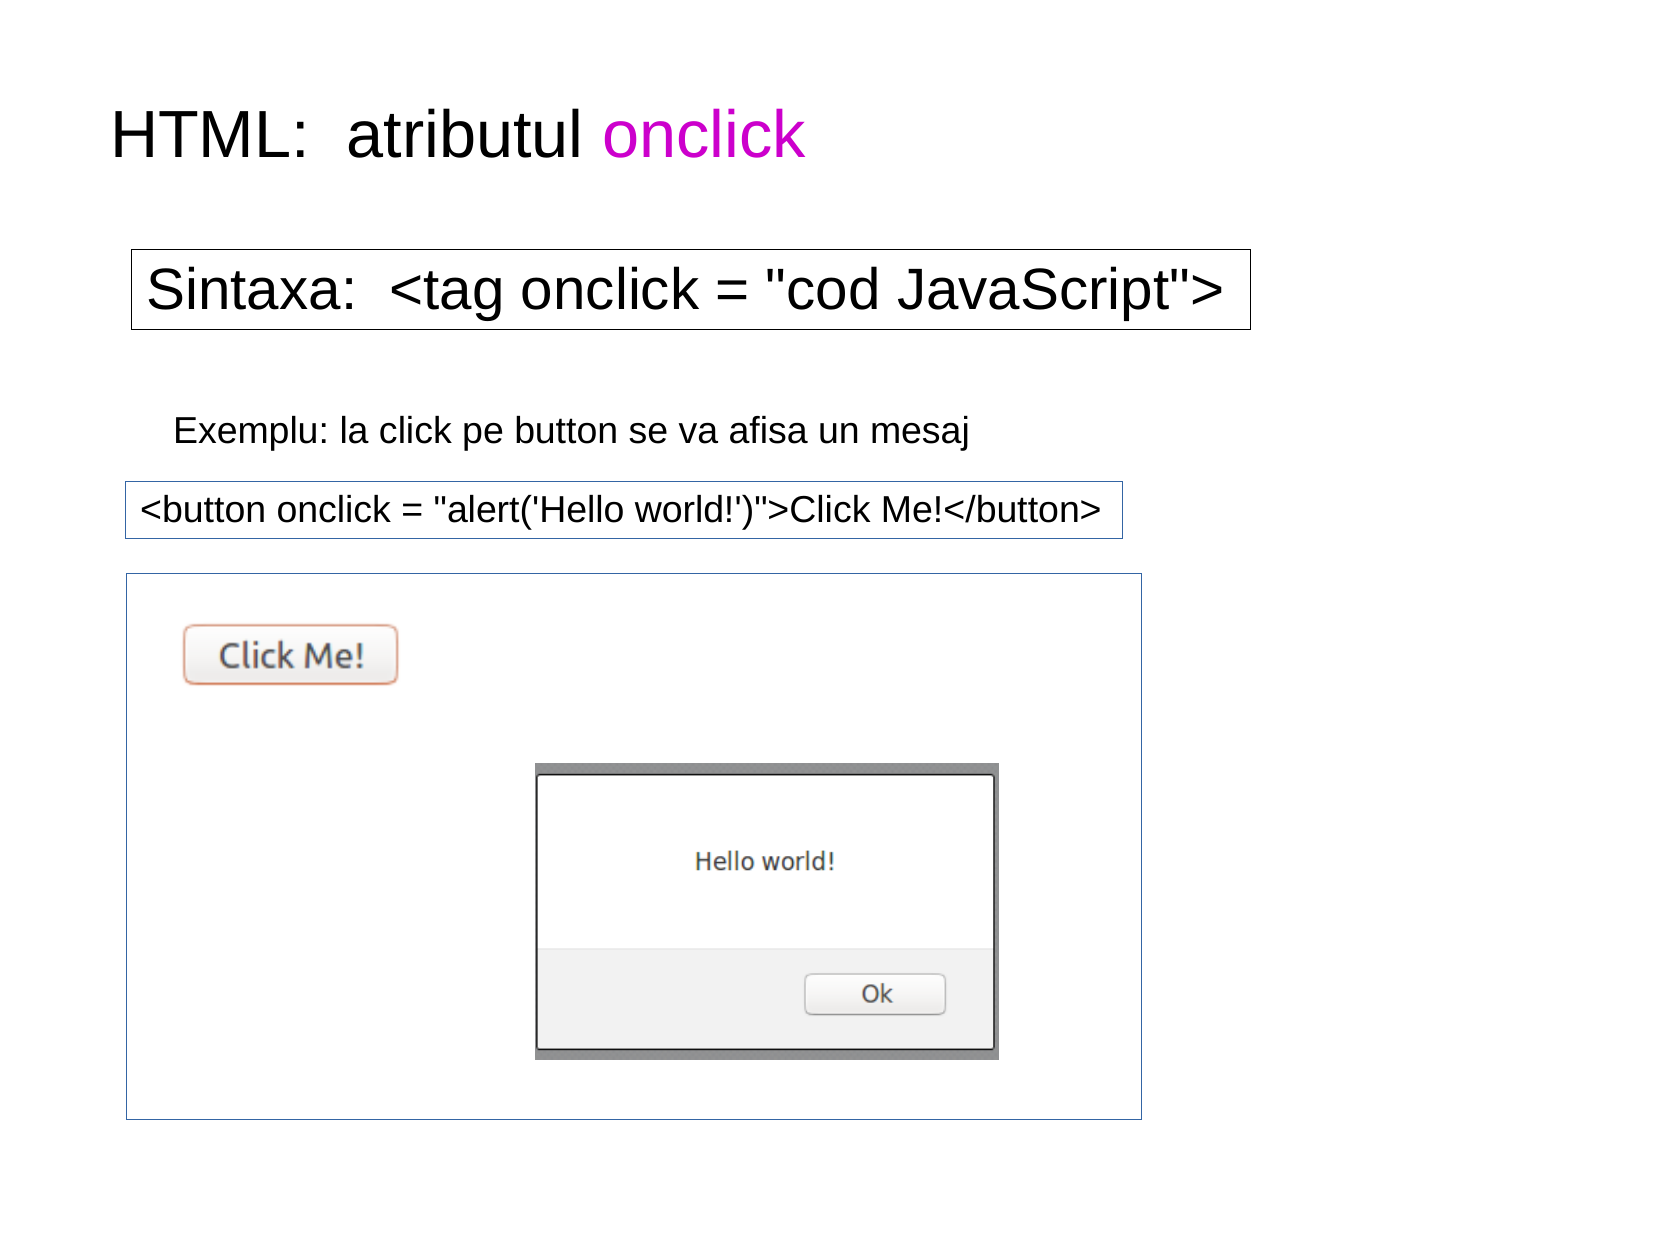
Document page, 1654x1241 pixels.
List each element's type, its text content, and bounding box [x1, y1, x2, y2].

text_box Sintaxa: <tag onclick = "cod JavaScript"> [131, 249, 1251, 330]
text_box Exemplu: la click pe button se va afisa un mesaj [158, 402, 986, 459]
text_box HTML: atributul onclick [95, 90, 1039, 180]
text_box <button onclick = "alert('Hello world!')">Click Me!</button> [125, 481, 1123, 539]
text_box [126, 573, 1142, 1120]
